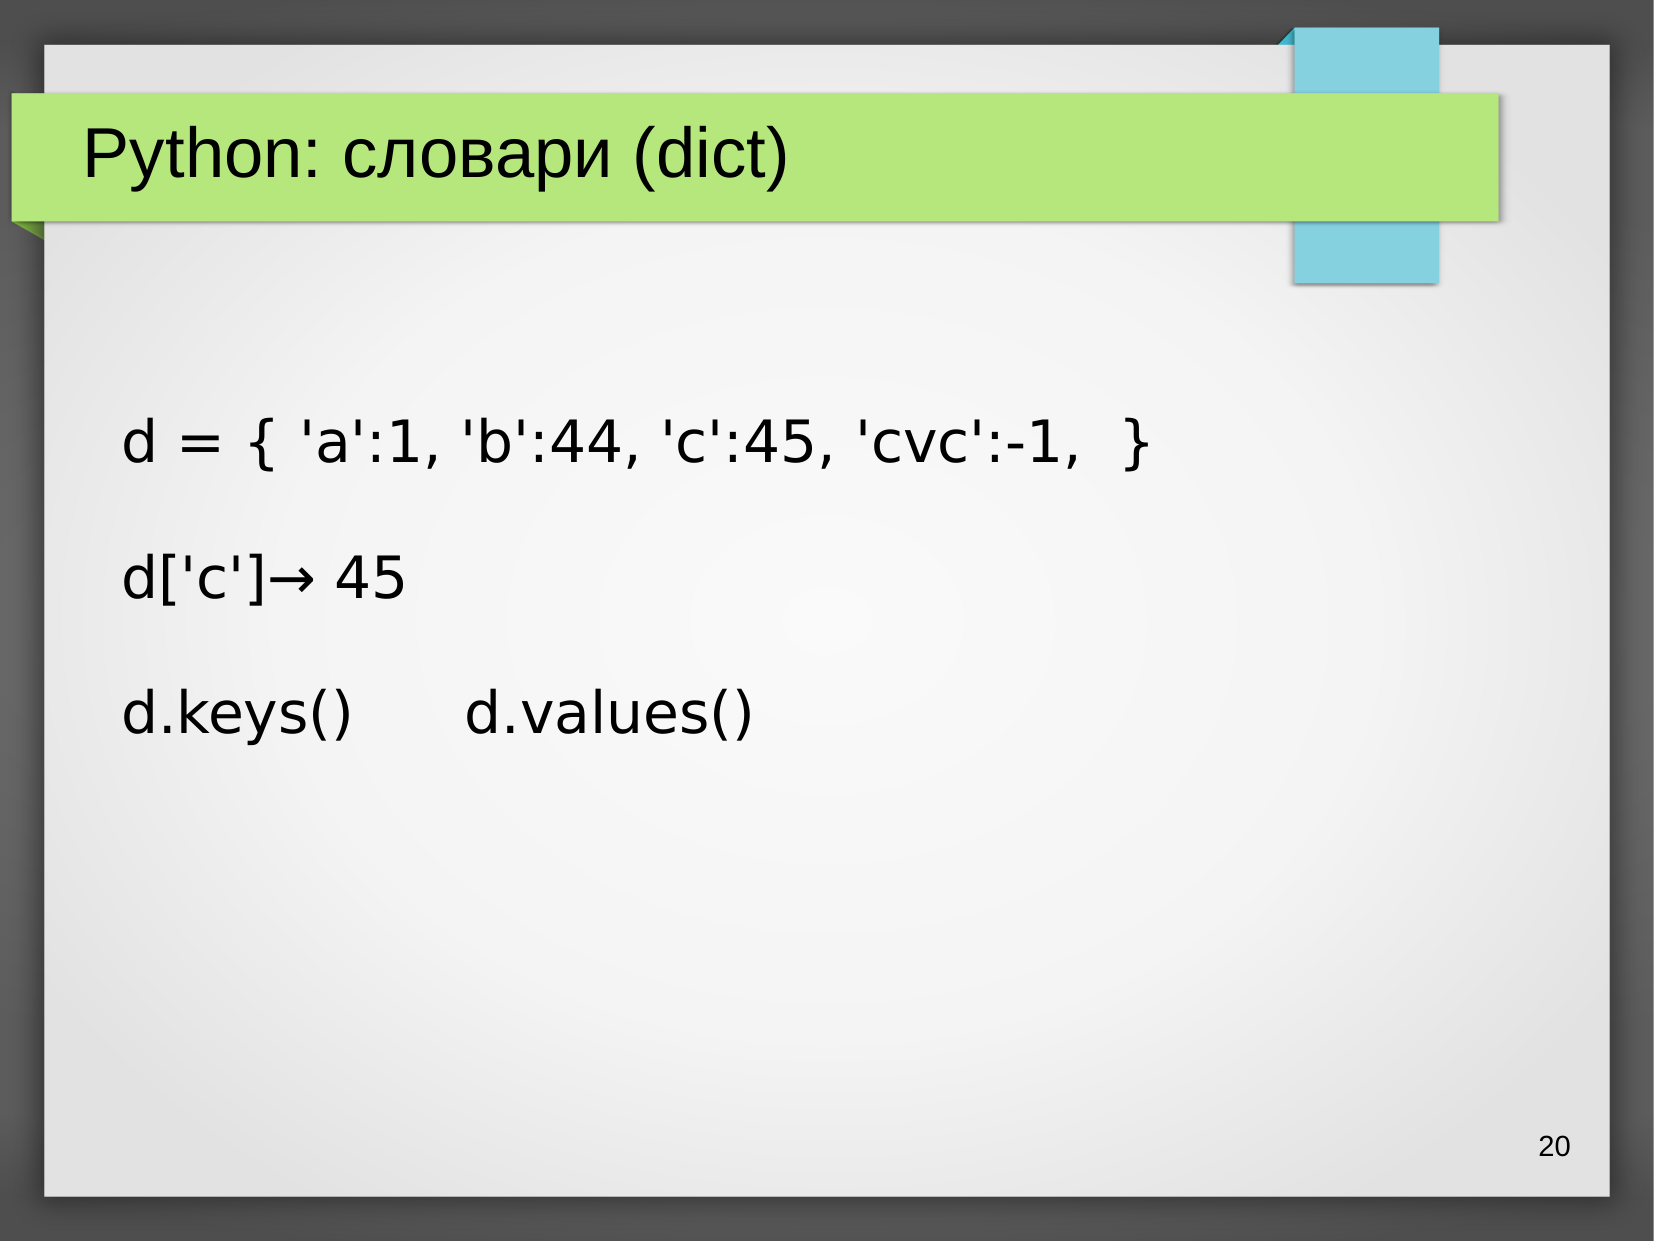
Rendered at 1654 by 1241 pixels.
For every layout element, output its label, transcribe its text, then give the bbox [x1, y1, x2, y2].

picture [0, 0, 1654, 1241]
text_box d = { 'a':1, 'b':44, 'c':45, 'cvc':-1, } d['c']→ 45 d.keys() d.values() [106, 401, 1524, 1016]
title Python: словари (dict) [82, 49, 1571, 257]
